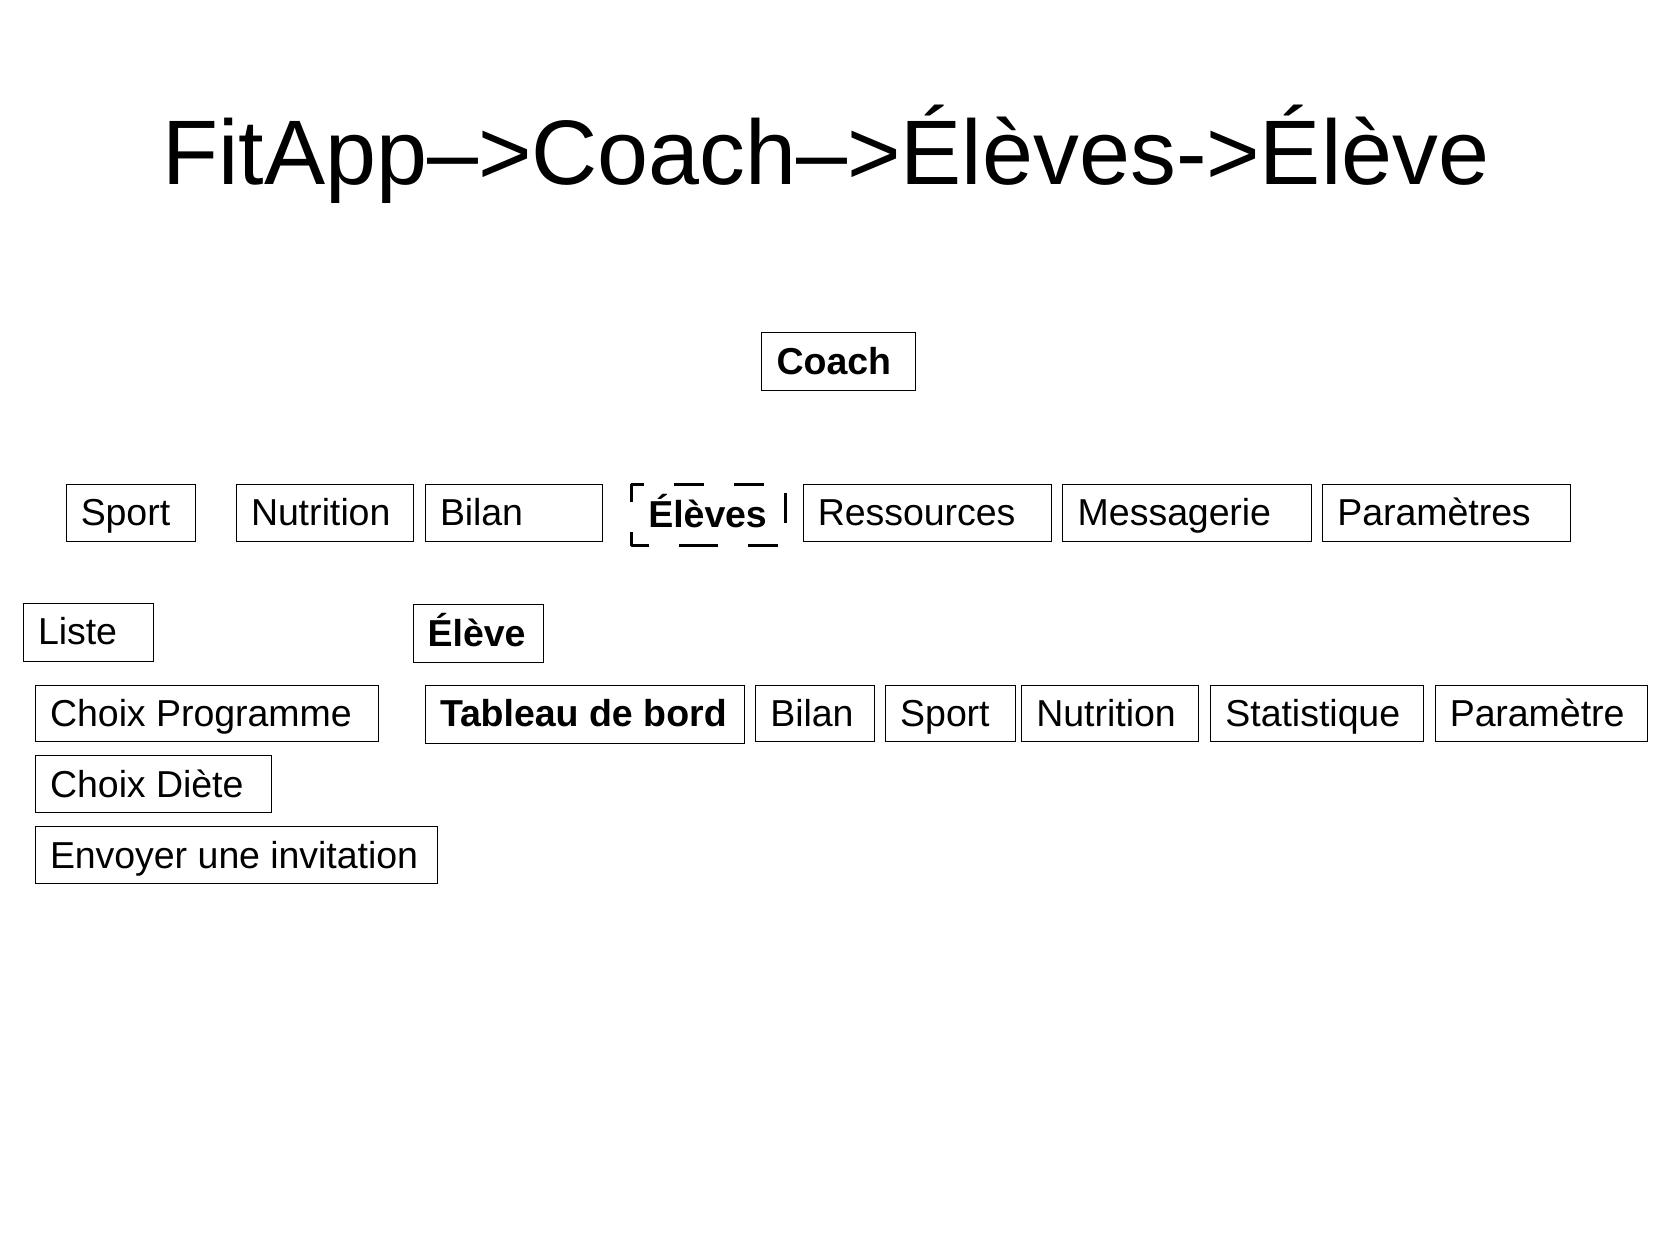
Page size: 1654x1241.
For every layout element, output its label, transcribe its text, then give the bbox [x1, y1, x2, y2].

text_box Liste [23, 603, 154, 662]
text_box Choix Diète [35, 755, 272, 813]
text_box Paramètres [1322, 484, 1571, 542]
text_box Choix Programme [35, 685, 379, 742]
title FitApp–>Coach–>Élèves->Élève [11, 49, 1642, 257]
text_box Élèves [631, 484, 786, 546]
text_box Sport [885, 685, 1016, 742]
text_box Ressources [803, 484, 1052, 542]
text_box Nutrition [1021, 685, 1199, 742]
text_box Statistique [1210, 685, 1424, 742]
text_box Bilan [755, 685, 875, 742]
text_box Tableau de bord [425, 685, 745, 744]
text_box Coach [761, 332, 916, 391]
text_box Bilan [425, 484, 603, 542]
text_box Élève [413, 604, 544, 663]
text_box Nutrition [236, 484, 414, 542]
text_box Paramètre [1435, 685, 1648, 742]
text_box Envoyer une invitation [35, 826, 438, 884]
text_box Messagerie [1062, 484, 1312, 542]
text_box Sport [66, 484, 196, 542]
